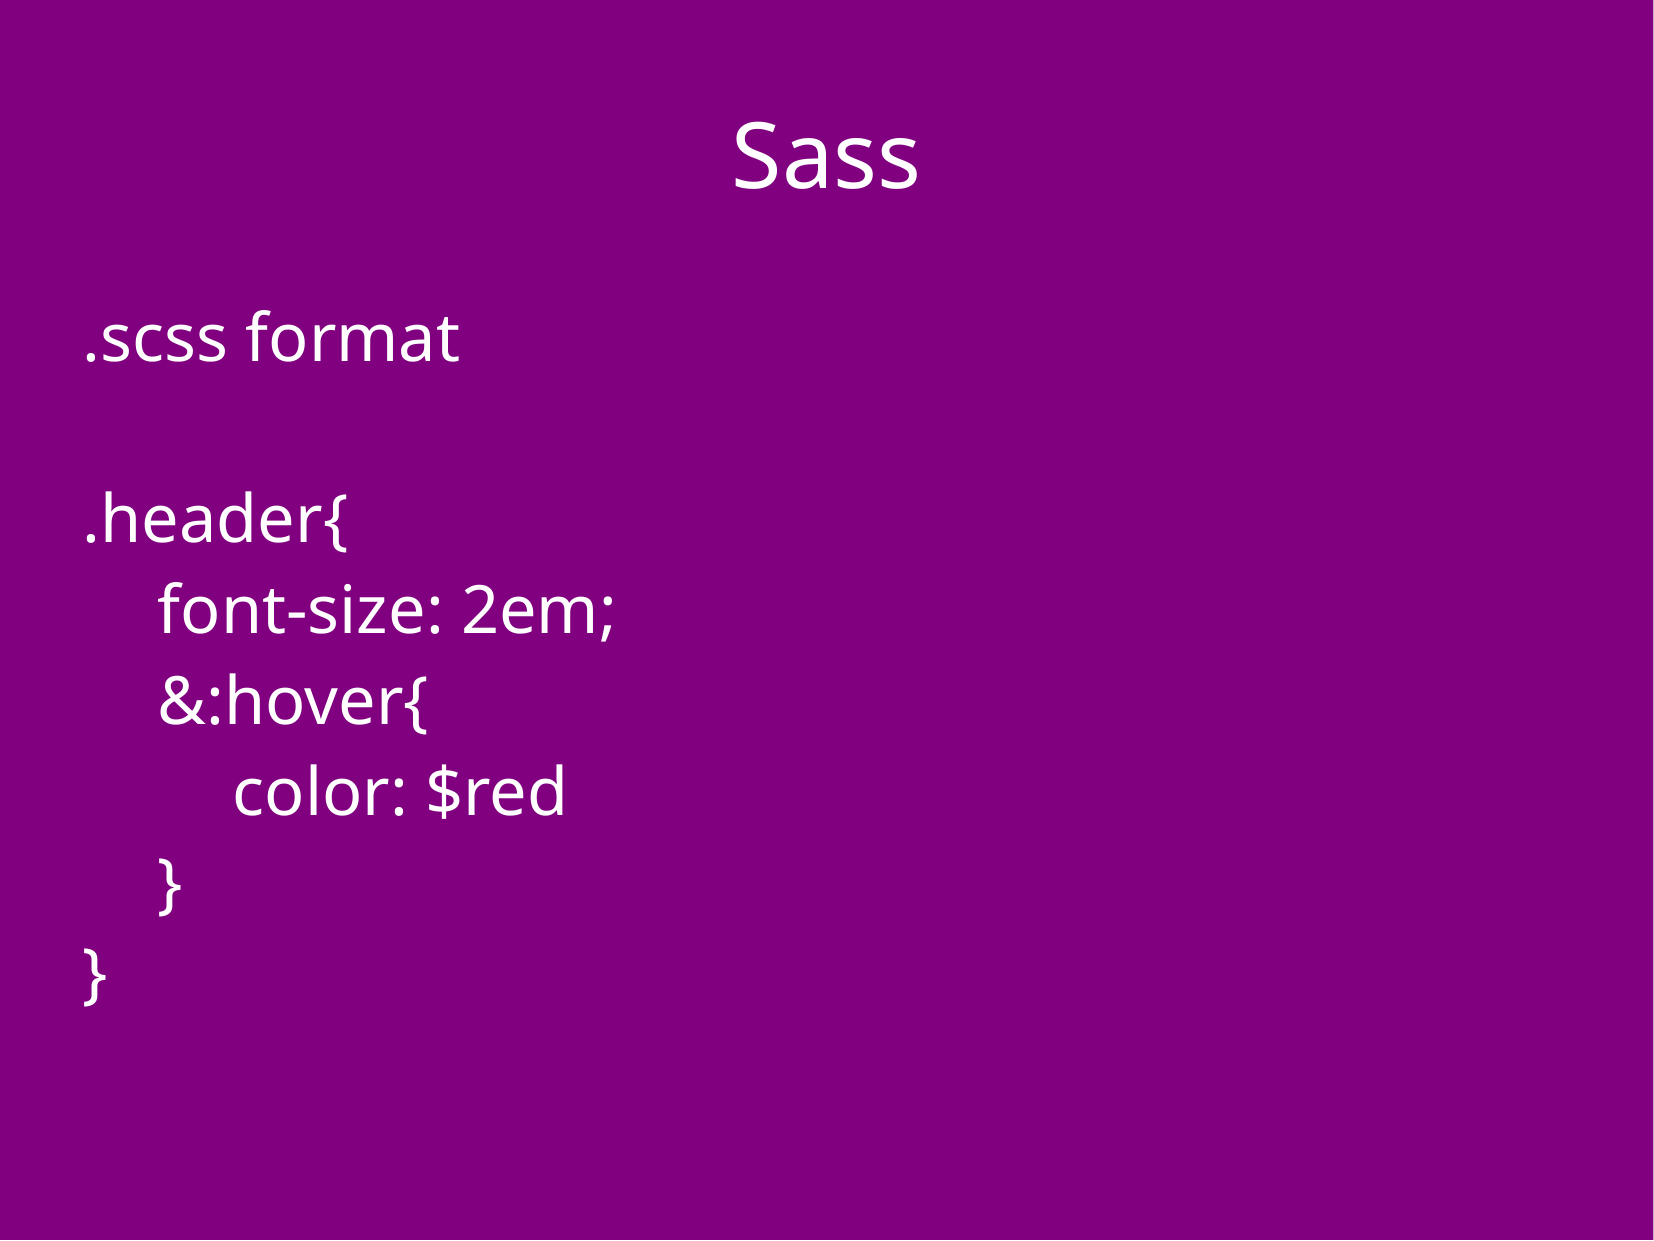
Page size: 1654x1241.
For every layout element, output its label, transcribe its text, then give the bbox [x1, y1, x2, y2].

subtitle .scss format .header{ font-size: 2em; &:hover{ color: $red } } [82, 290, 1571, 1109]
title Sass [82, 56, 1571, 250]
